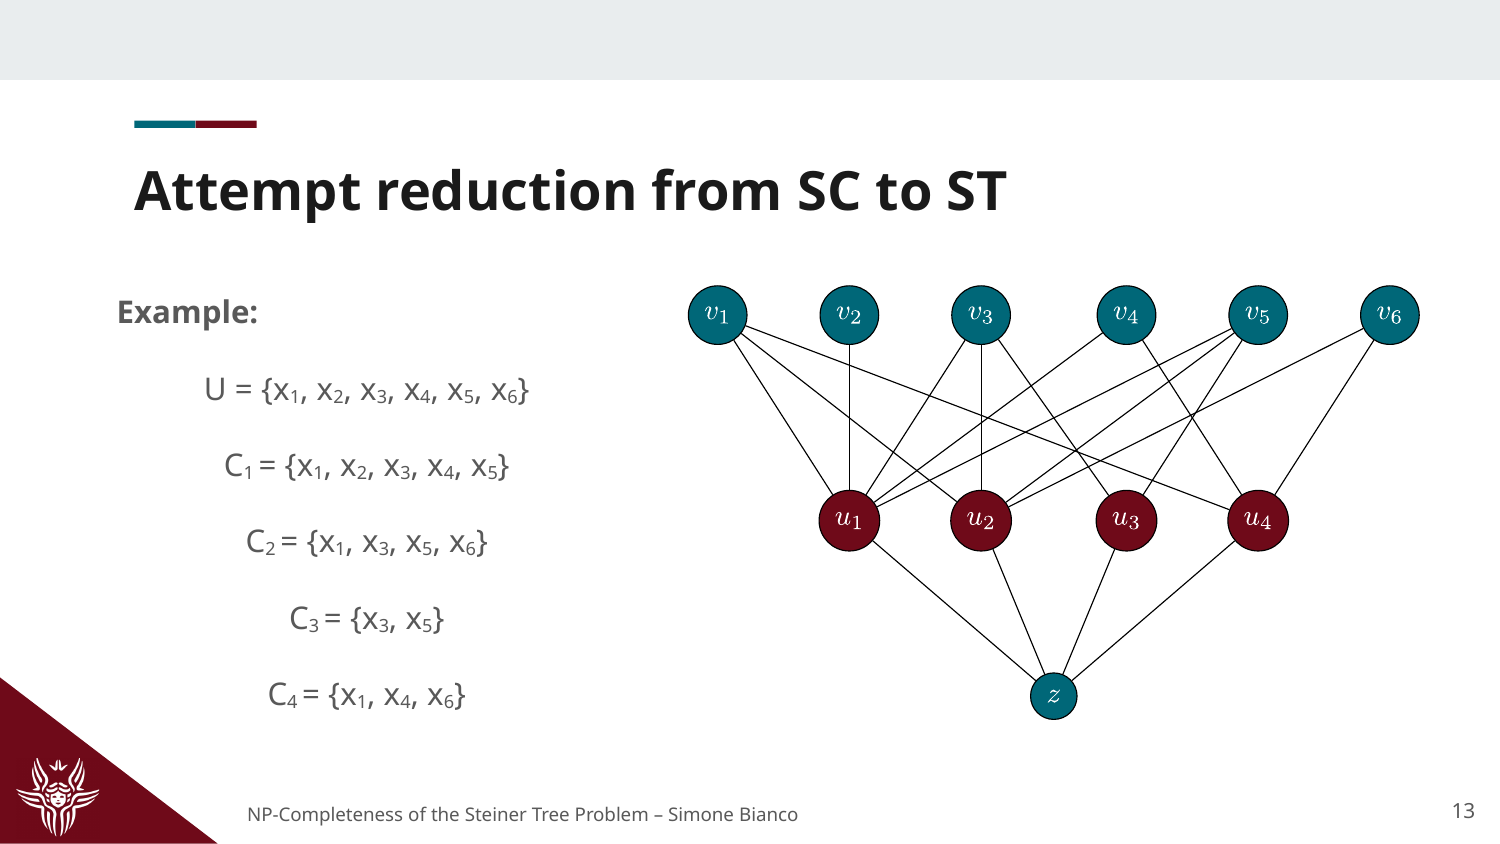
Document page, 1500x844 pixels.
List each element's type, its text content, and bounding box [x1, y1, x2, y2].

list Example: U = {x1, x2, x3, x4, x5, x6} C1 = {x1, x2, x3, x4, x5} C2 = {x1, x3, x5, x6} C3 = {x3, x5} C4 = {x1, x4, x6} [101, 272, 632, 715]
slide_number <number> [1400, 779, 1491, 844]
subtitle NP-Completeness of the Steiner Tree Problem – Simone Bianco [232, 783, 1193, 839]
picture [687, 285, 1420, 721]
picture [16, 758, 100, 839]
title Attempt reduction from SC to ST [119, 141, 1381, 230]
